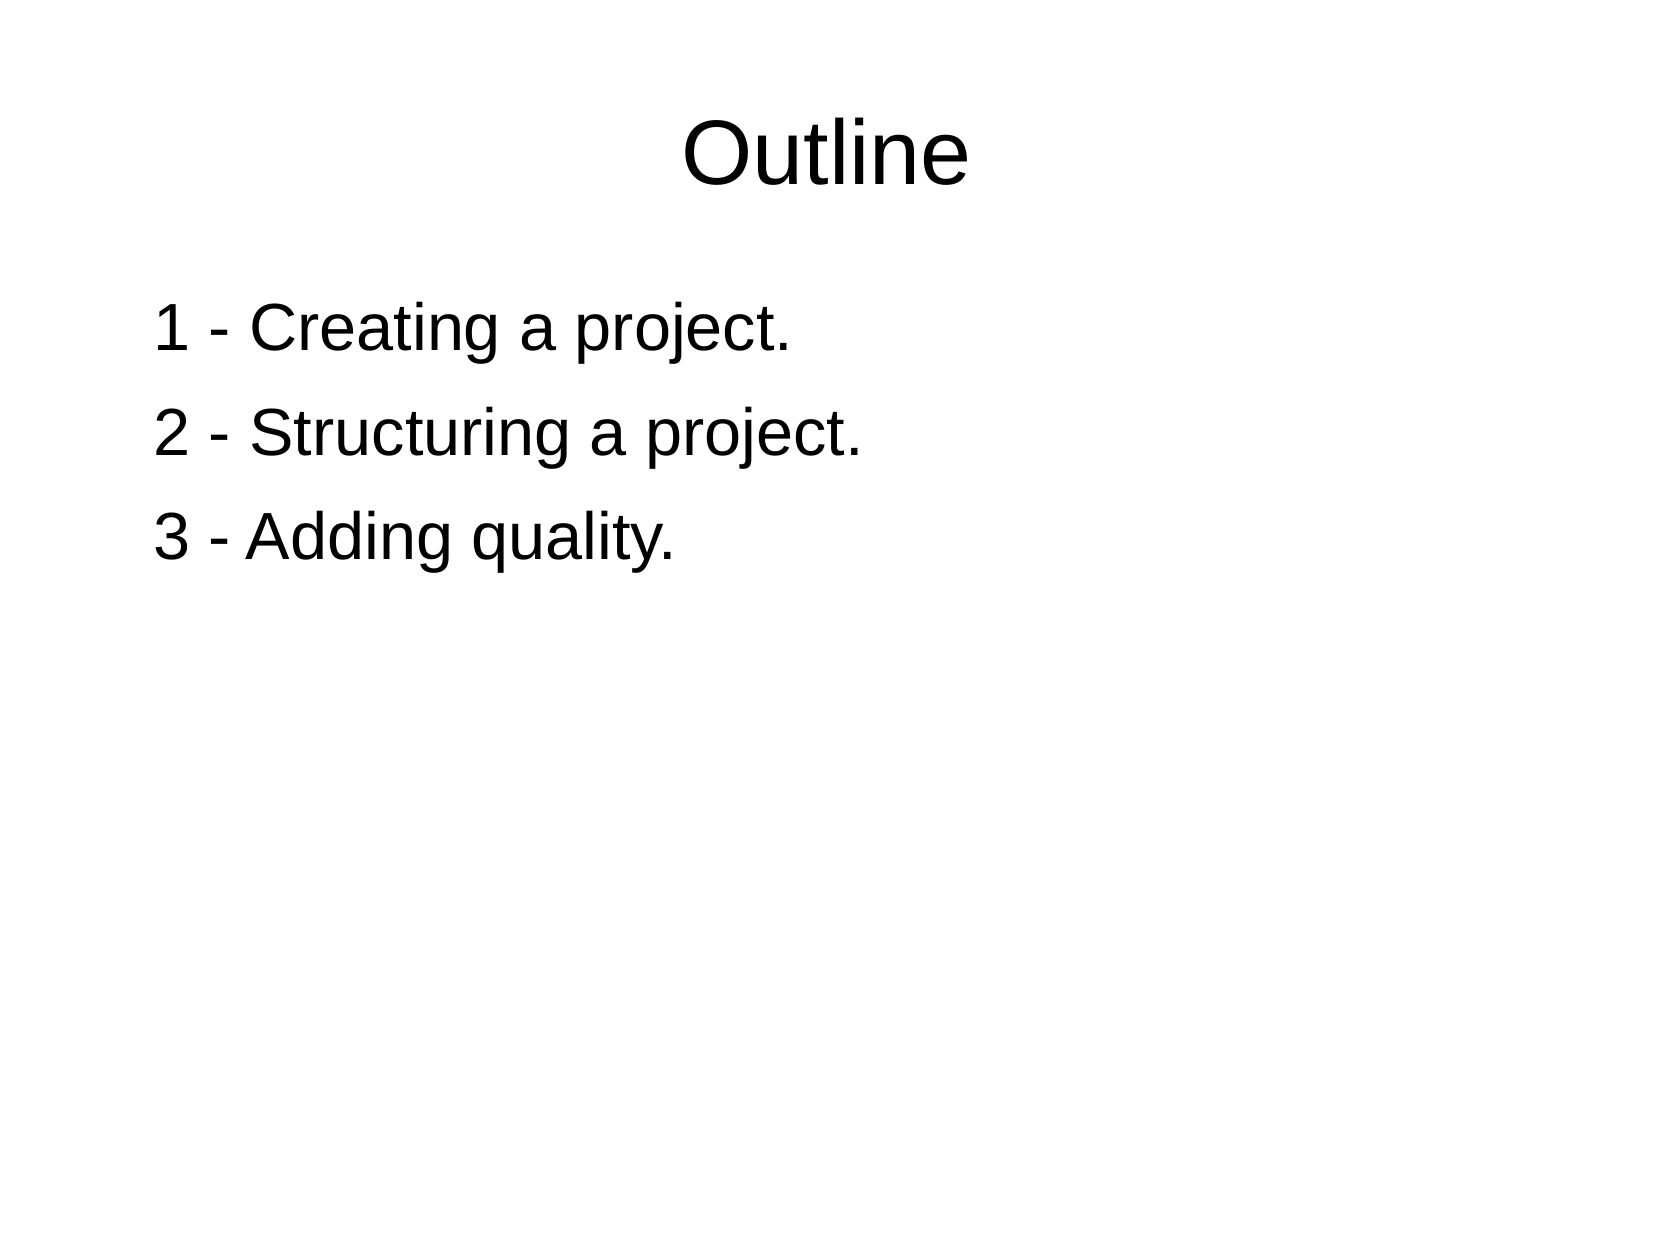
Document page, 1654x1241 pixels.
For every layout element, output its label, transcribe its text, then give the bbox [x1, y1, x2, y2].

title Outline [82, 49, 1571, 257]
list 1 - Creating a project. 2 - Structuring a project. 3 - Adding quality. [82, 290, 1571, 1010]
